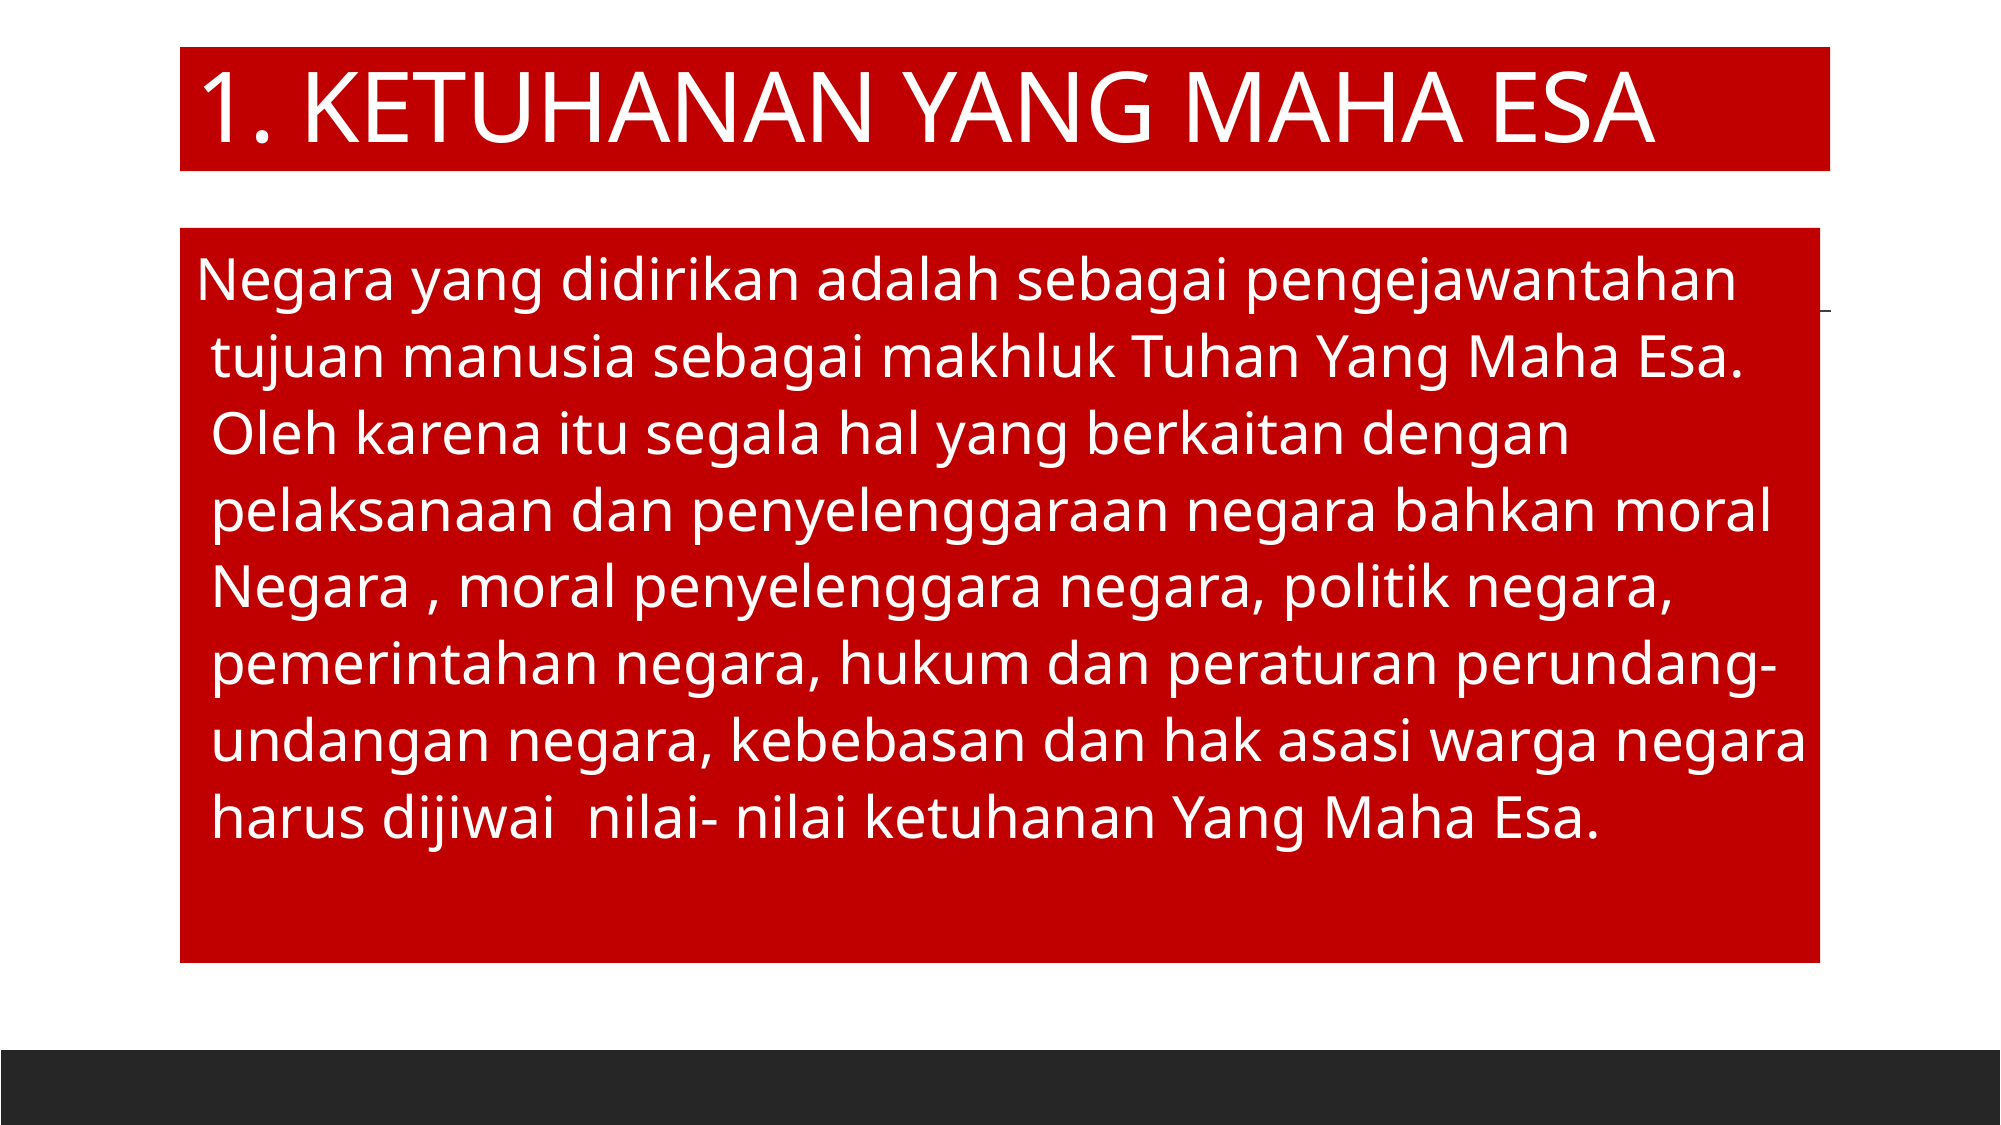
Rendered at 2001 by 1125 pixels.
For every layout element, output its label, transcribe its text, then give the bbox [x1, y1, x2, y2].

list Negara yang didirikan adalah sebagai pengejawantahan tujuan manusia sebagai makhluk Tuhan Yang Maha Esa. Oleh karena itu segala hal yang berkaitan dengan pelaksanaan dan penyelenggaraan negara bahkan moral Negara , moral penyelenggara negara, politik negara, pemerintahan negara, hukum dan peraturan perundang-undangan negara, kebebasan dan hak asasi warga negara harus dijiwai nilai- nilai ketuhanan Yang Maha Esa. [180, 227, 1821, 963]
title 1. KETUHANAN YANG MAHA ESA [180, 47, 1831, 172]
